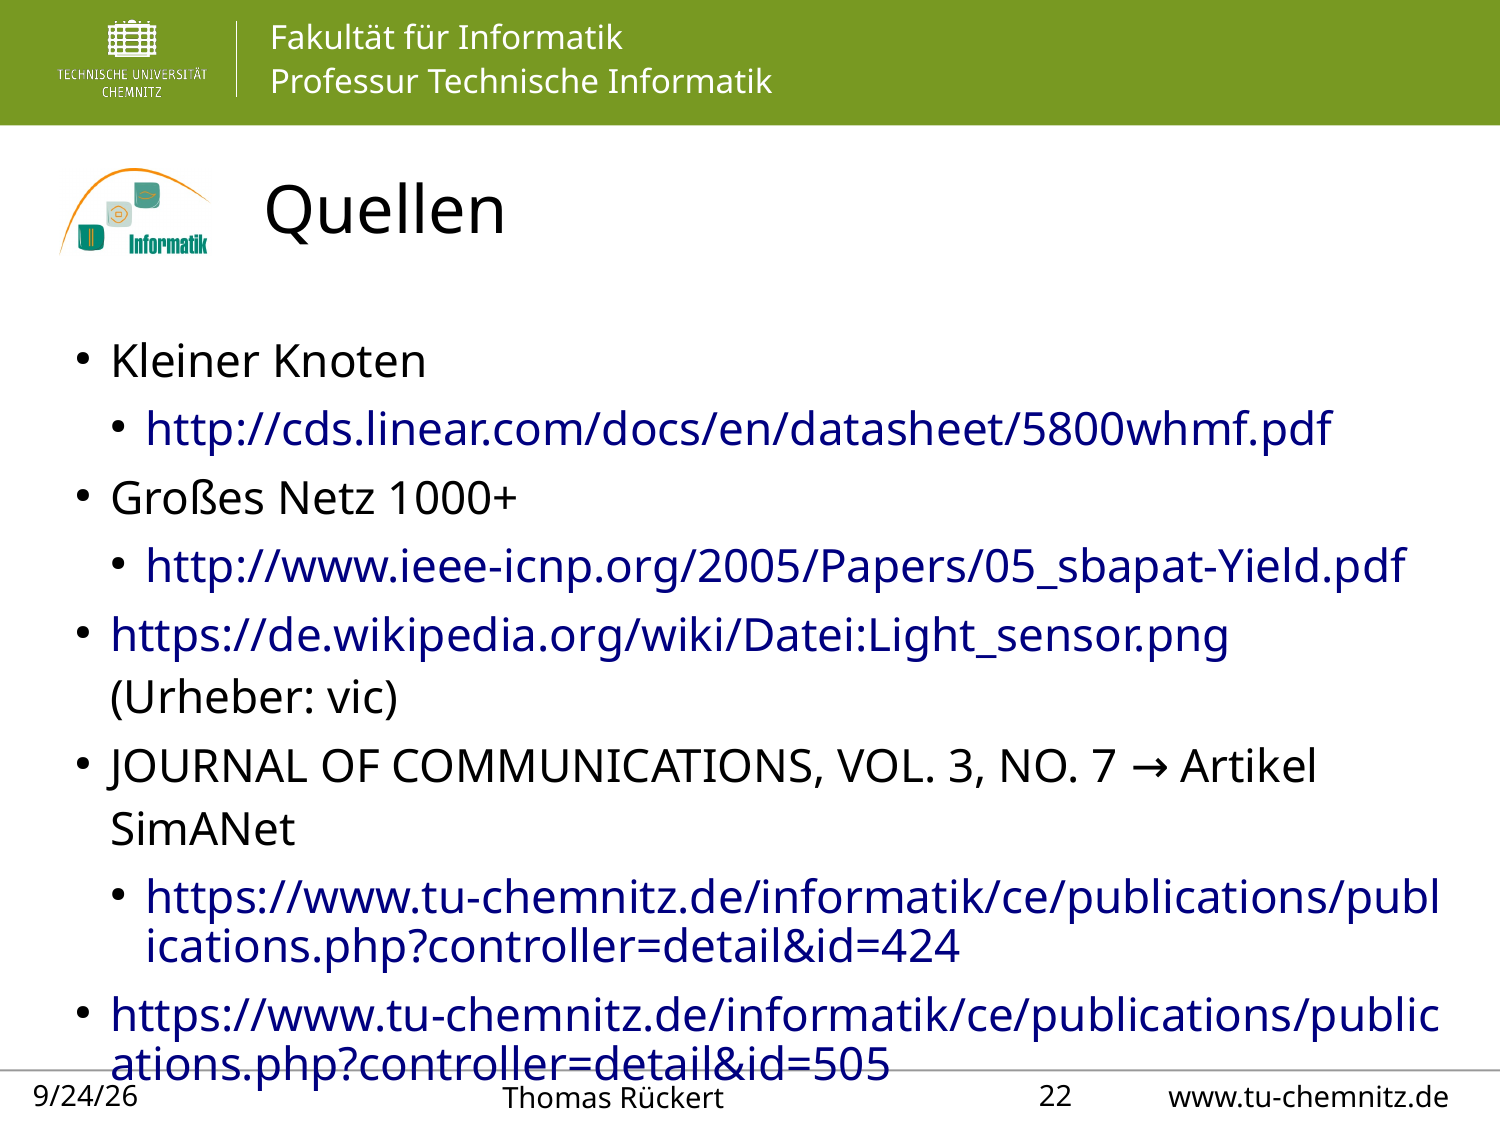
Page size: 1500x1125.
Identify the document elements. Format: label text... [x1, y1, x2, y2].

title Quellen [248, 159, 1459, 252]
footer Thomas Rückert [360, 1099, 750, 1125]
slide_number <number> [750, 1099, 1088, 1125]
picture [25, 0, 239, 130]
picture [59, 168, 212, 256]
slide_number 4/9/15 [17, 1069, 356, 1125]
text_box Kleiner Knoten http://cds.linear.com/docs/en/datasheet/5800whmf.pdf Großes Netz 1000+ http://www.ieee-icnp.org/2005/Papers/05_sbapat-Yield.pdf https://de.wikipedia.org/wiki/Datei:Light_sensor.png (Urheber: vic) JOURNAL OF COMMUNICATIONS, VOL. 3, NO. 7 → Artikel SimANet https://www.tu-chemnitz.de/informatik/ce/publications/publications.php?controller=detail&id=424 https://www.tu-chemnitz.de/informatik/ce/publications/publications.php?controller=detail&id=505 [60, 252, 1459, 1099]
